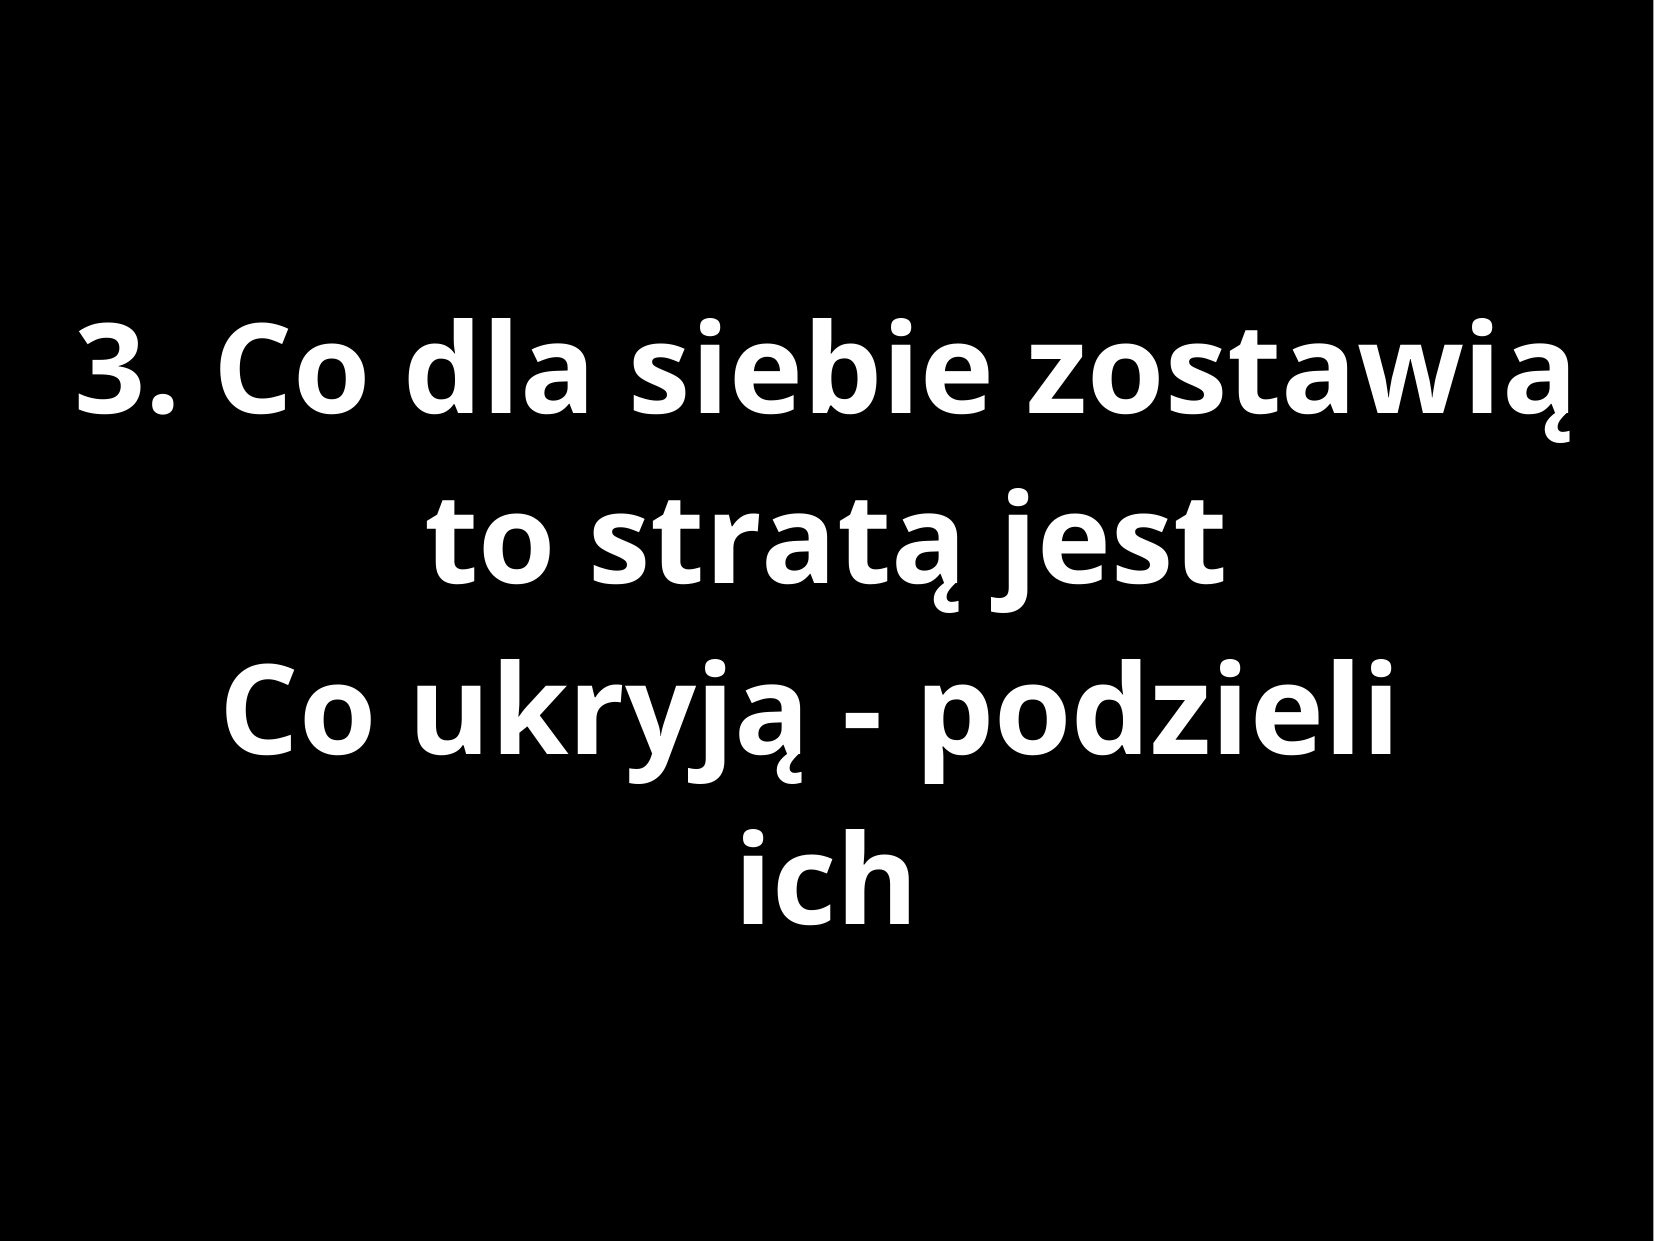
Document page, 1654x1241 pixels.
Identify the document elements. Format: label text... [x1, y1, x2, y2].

title 3. Co dla siebie zostawią to stratą jest Co ukryją - podzieli ich [0, 0, 1654, 1241]
